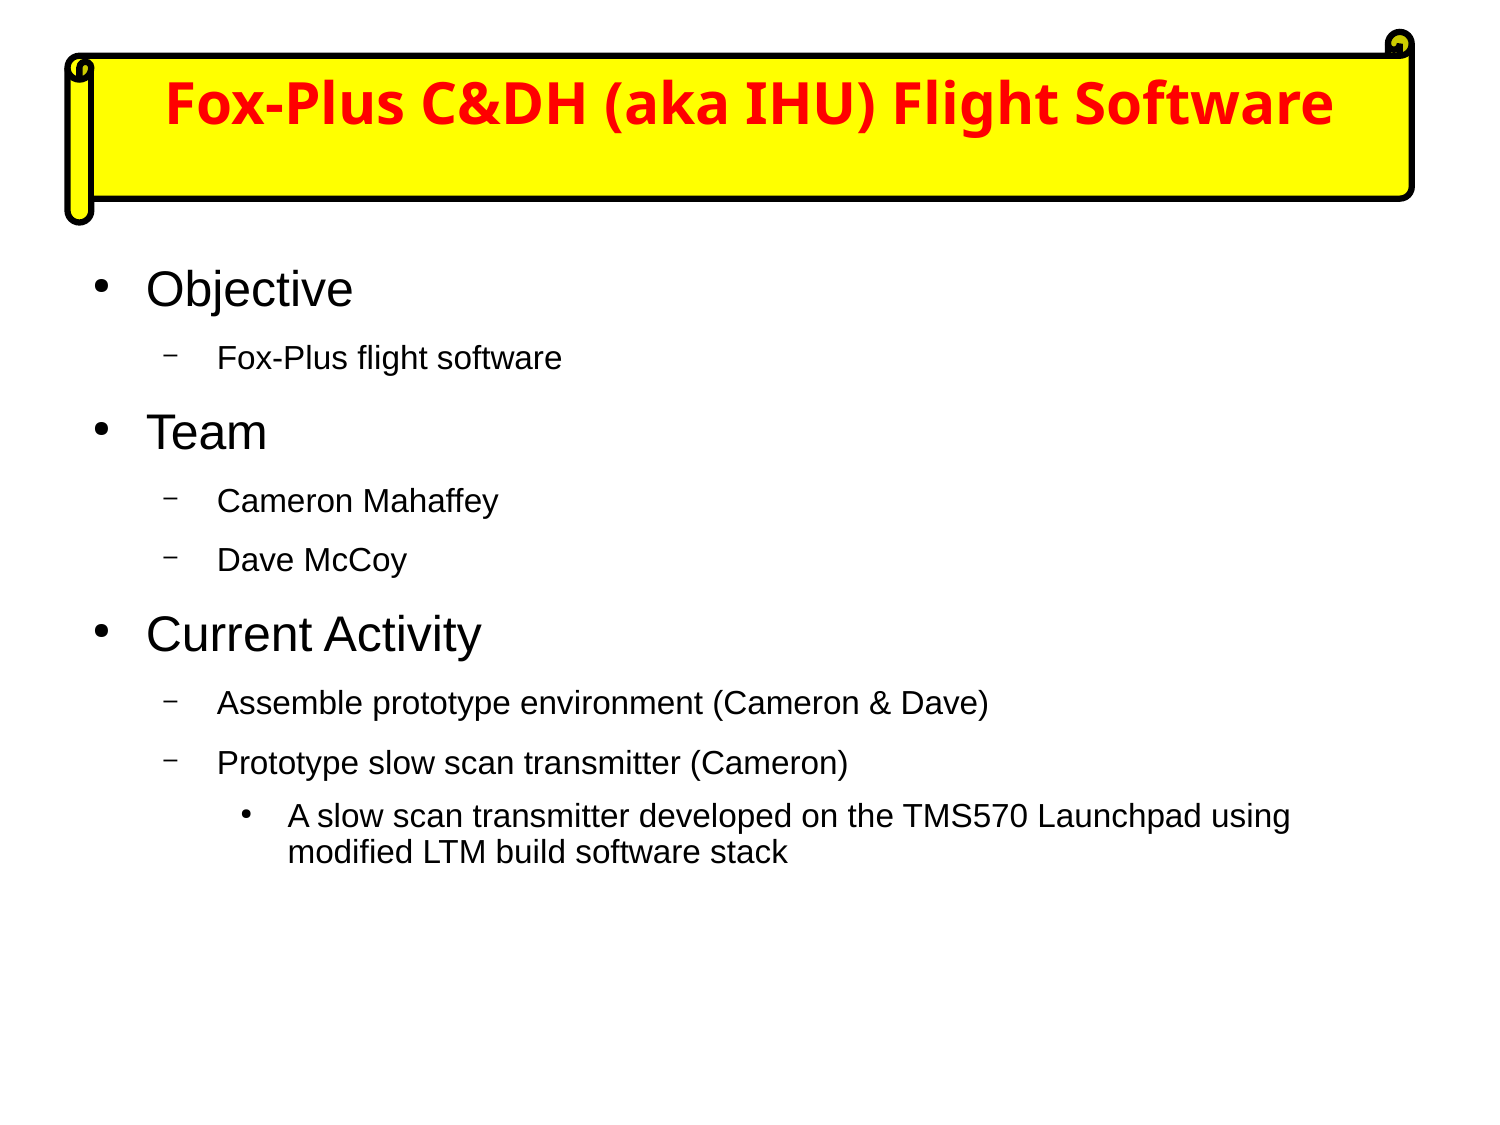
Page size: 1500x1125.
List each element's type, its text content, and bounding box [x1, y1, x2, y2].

text_box Fox-Plus C&DH (aka IHU) Flight Software [0, 58, 1500, 144]
text_box [72, 31, 1412, 58]
list Objective Fox-Plus flight software Team Cameron Mahaffey Dave McCoy Current Activity Assemble prototype environment (Cameron & Dave) Prototype slow scan transmitter (Cameron) A slow scan transmitter developed on the TMS570 Launchpad using modified LTM build software stack [75, 263, 1426, 916]
text_box [67, 144, 1412, 223]
